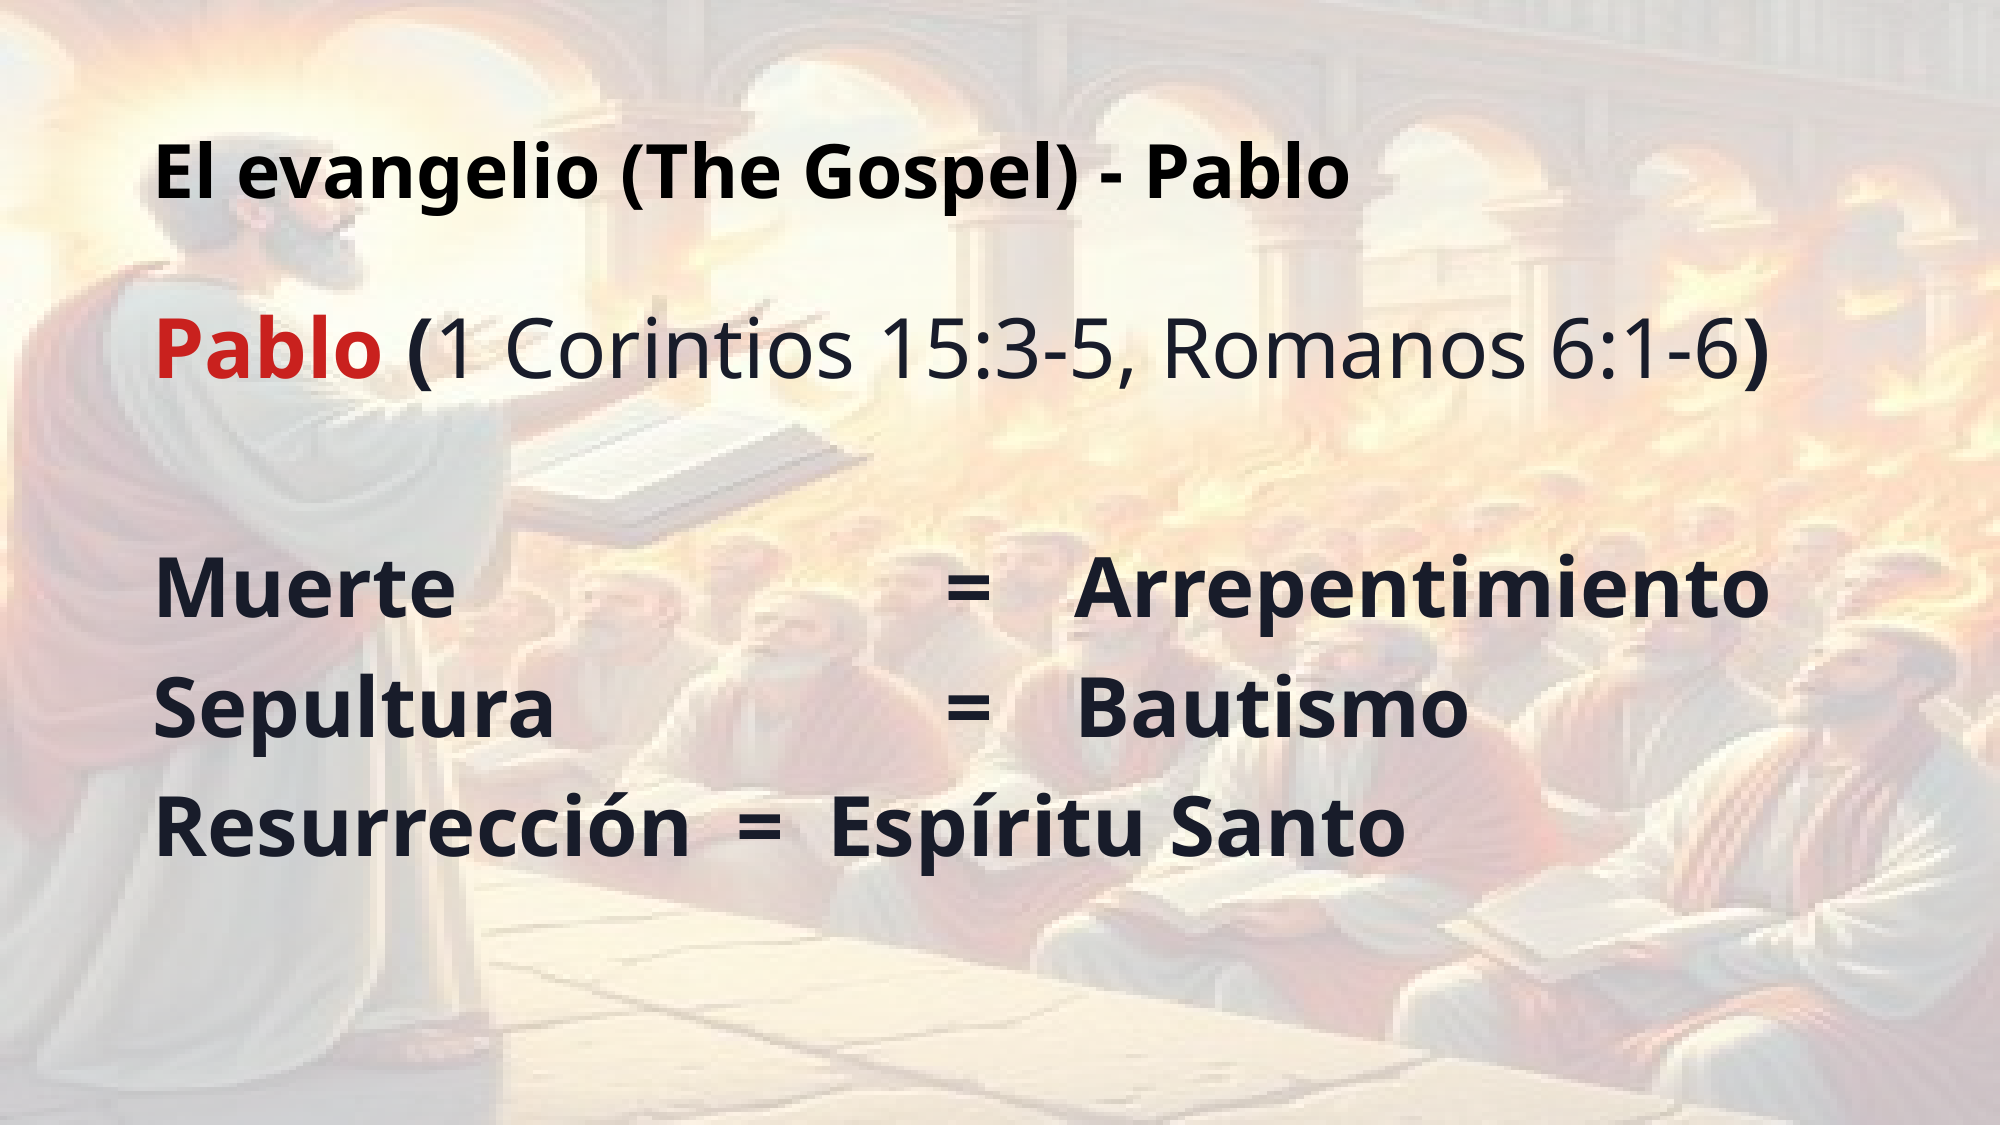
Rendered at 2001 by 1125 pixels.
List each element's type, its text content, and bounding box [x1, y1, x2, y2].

title El evangelio (The Gospel) - Pablo [137, 59, 1863, 278]
list Pablo (1 Corintios 15:3-5, Romanos 6:1-6) Muerte = Arrepentimiento Sepultura = Bautismo Resurrección = Espíritu Santo [137, 299, 1863, 1066]
